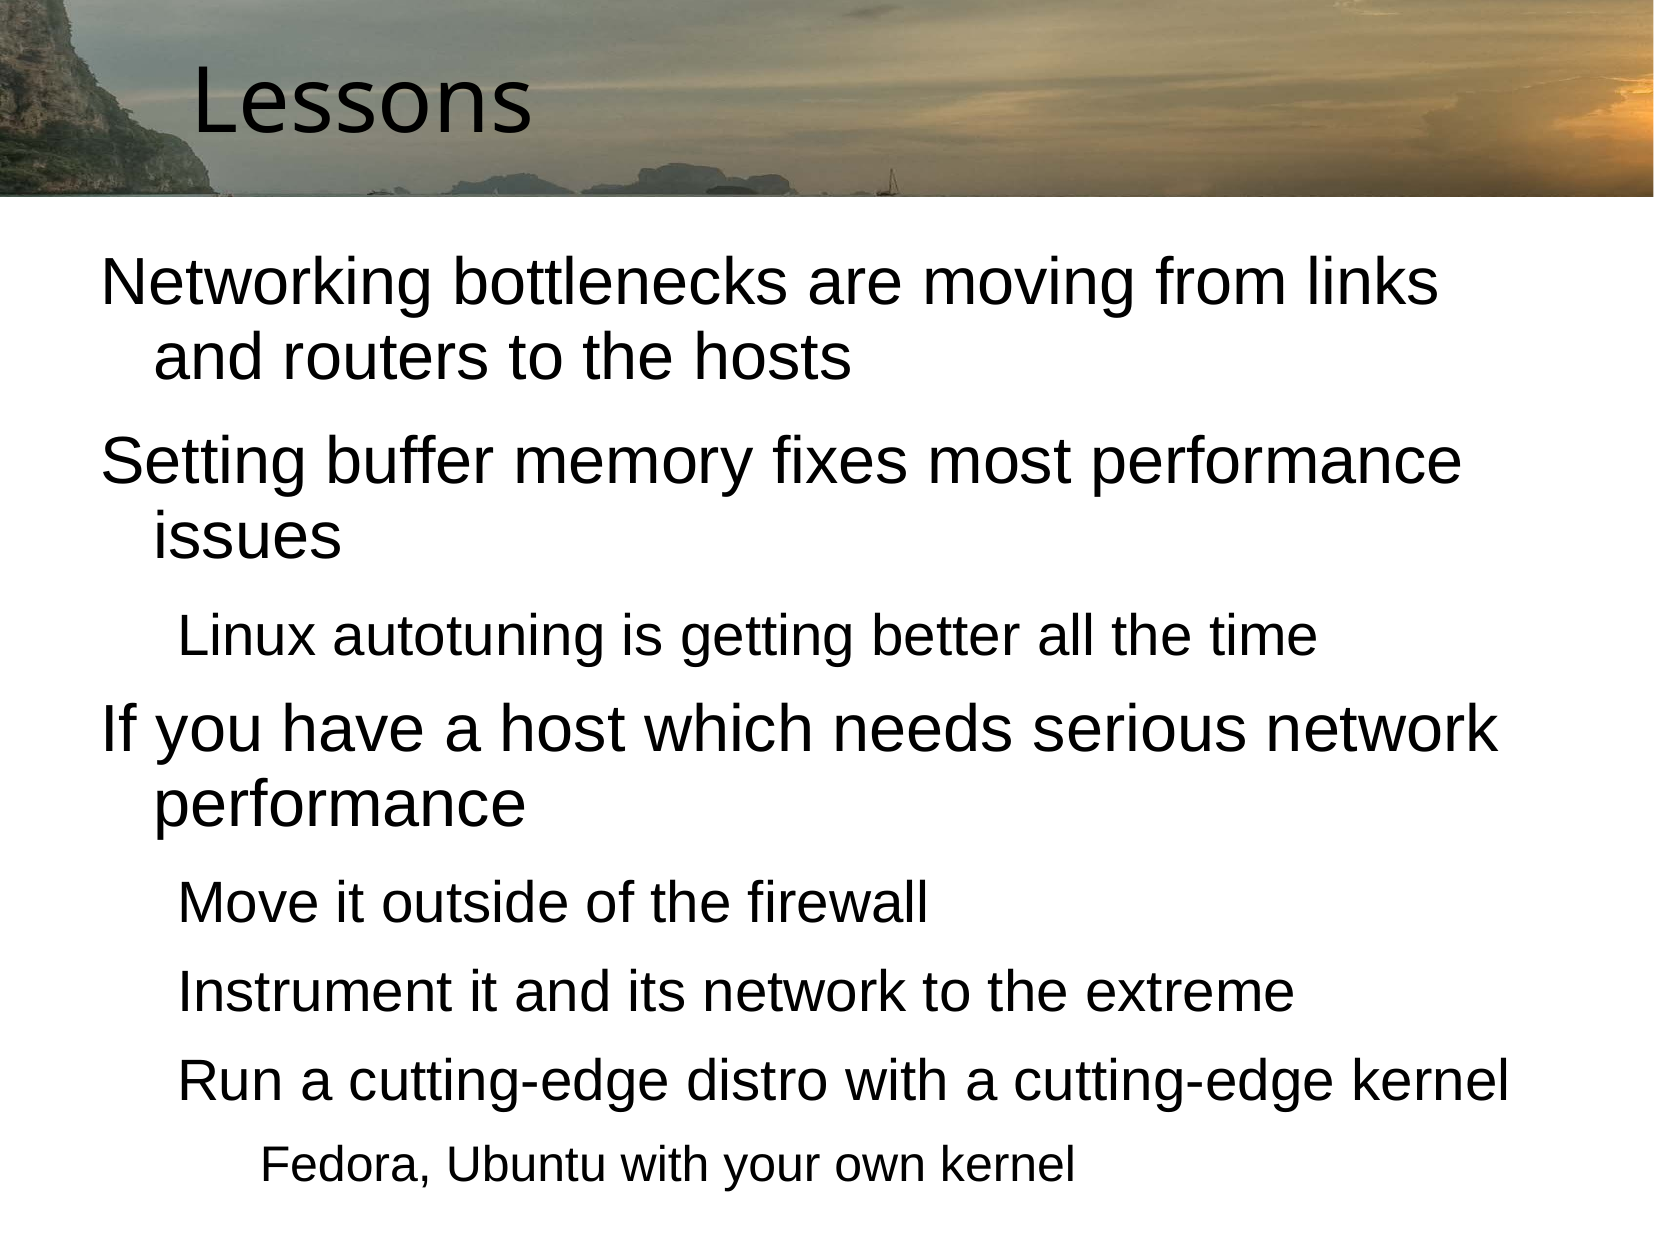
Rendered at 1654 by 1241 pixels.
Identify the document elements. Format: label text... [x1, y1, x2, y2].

picture [0, 0, 1654, 197]
title Lessons [190, 0, 1571, 194]
list Networking bottlenecks are moving from links and routers to the hosts Setting buffer memory fixes most performance issues Linux autotuning is getting better all the time If you have a host which needs serious network performance Move it outside of the firewall Instrument it and its network to the extreme Run a cutting-edge distro with a cutting-edge kernel Fedora, Ubuntu with your own kernel [82, 244, 1571, 1225]
